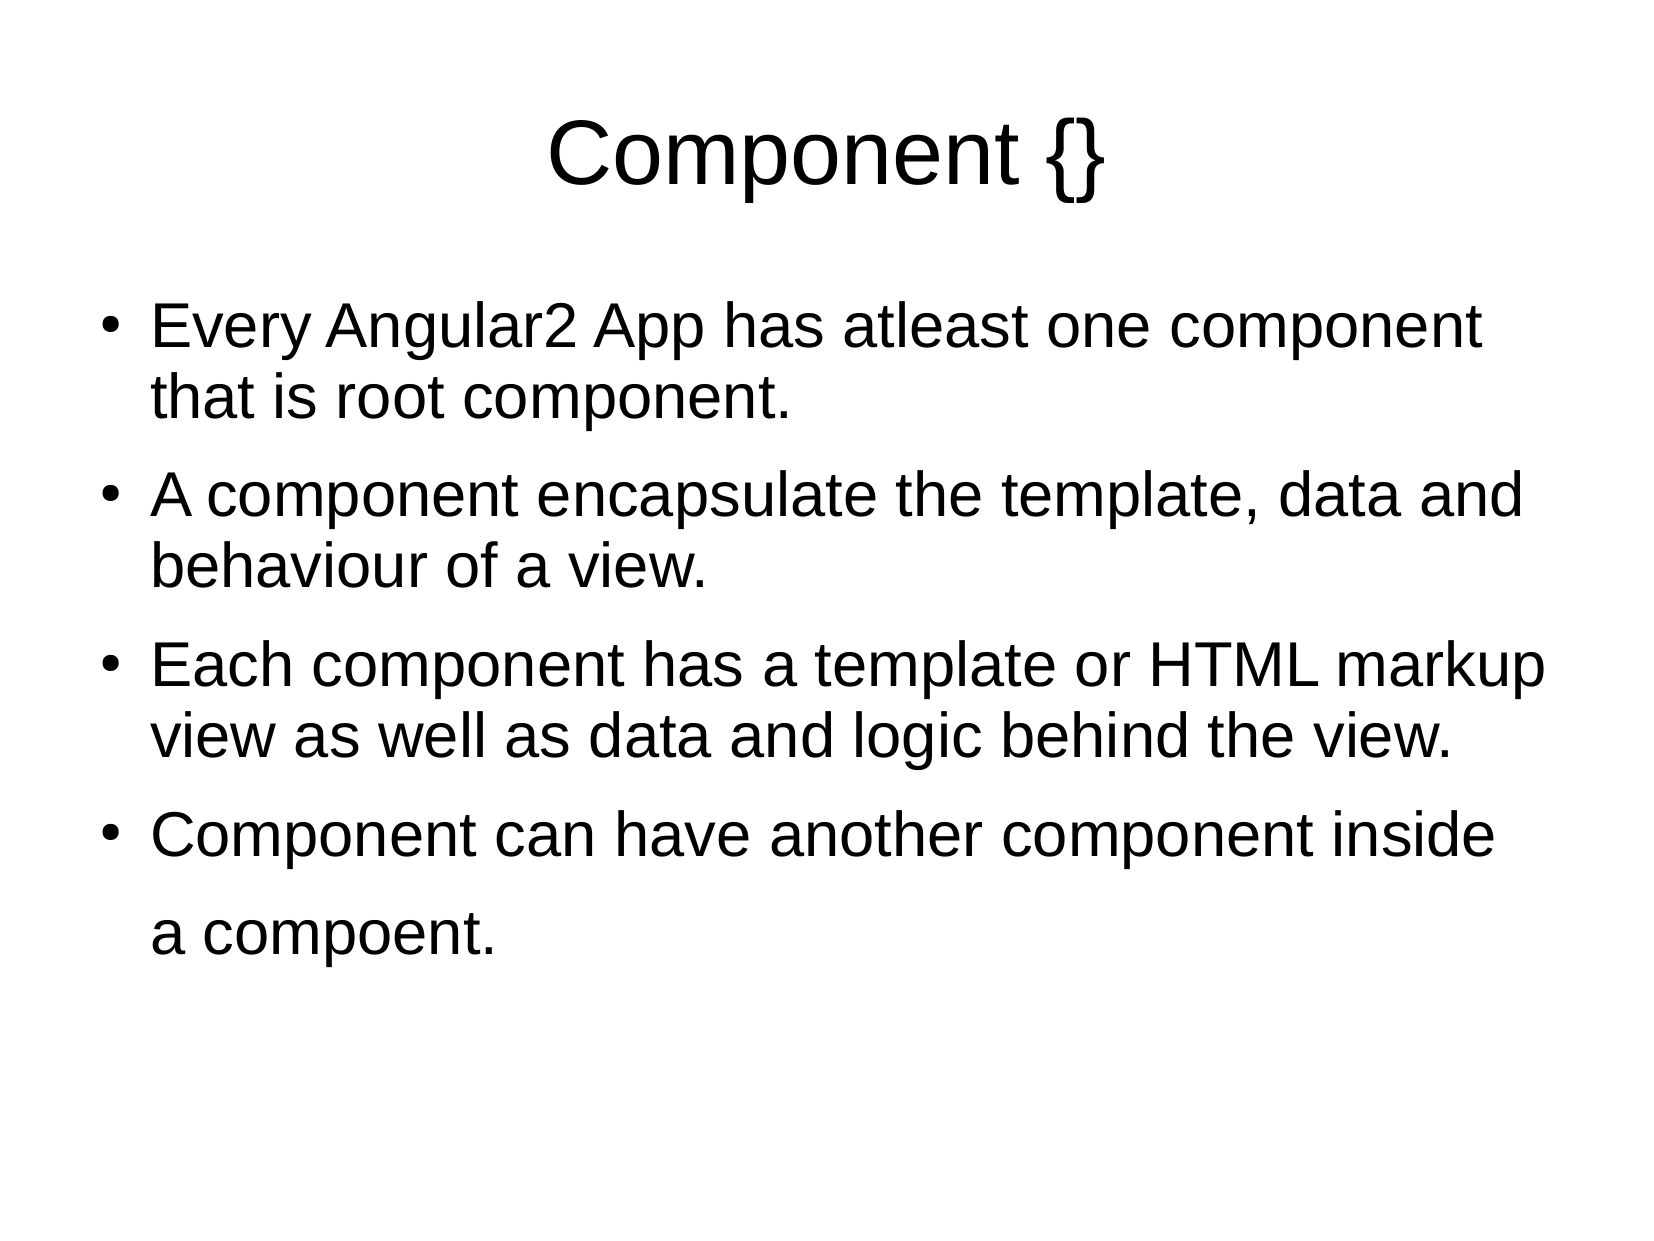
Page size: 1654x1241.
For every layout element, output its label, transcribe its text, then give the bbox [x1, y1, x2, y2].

title Component {} [82, 49, 1571, 257]
list Every Angular2 App has atleast one component that is root component. A component encapsulate the template, data and behaviour of a view. Each component has a template or HTML markup view as well as data and logic behind the view. Component can have another component inside a compoent. [82, 290, 1571, 1010]
